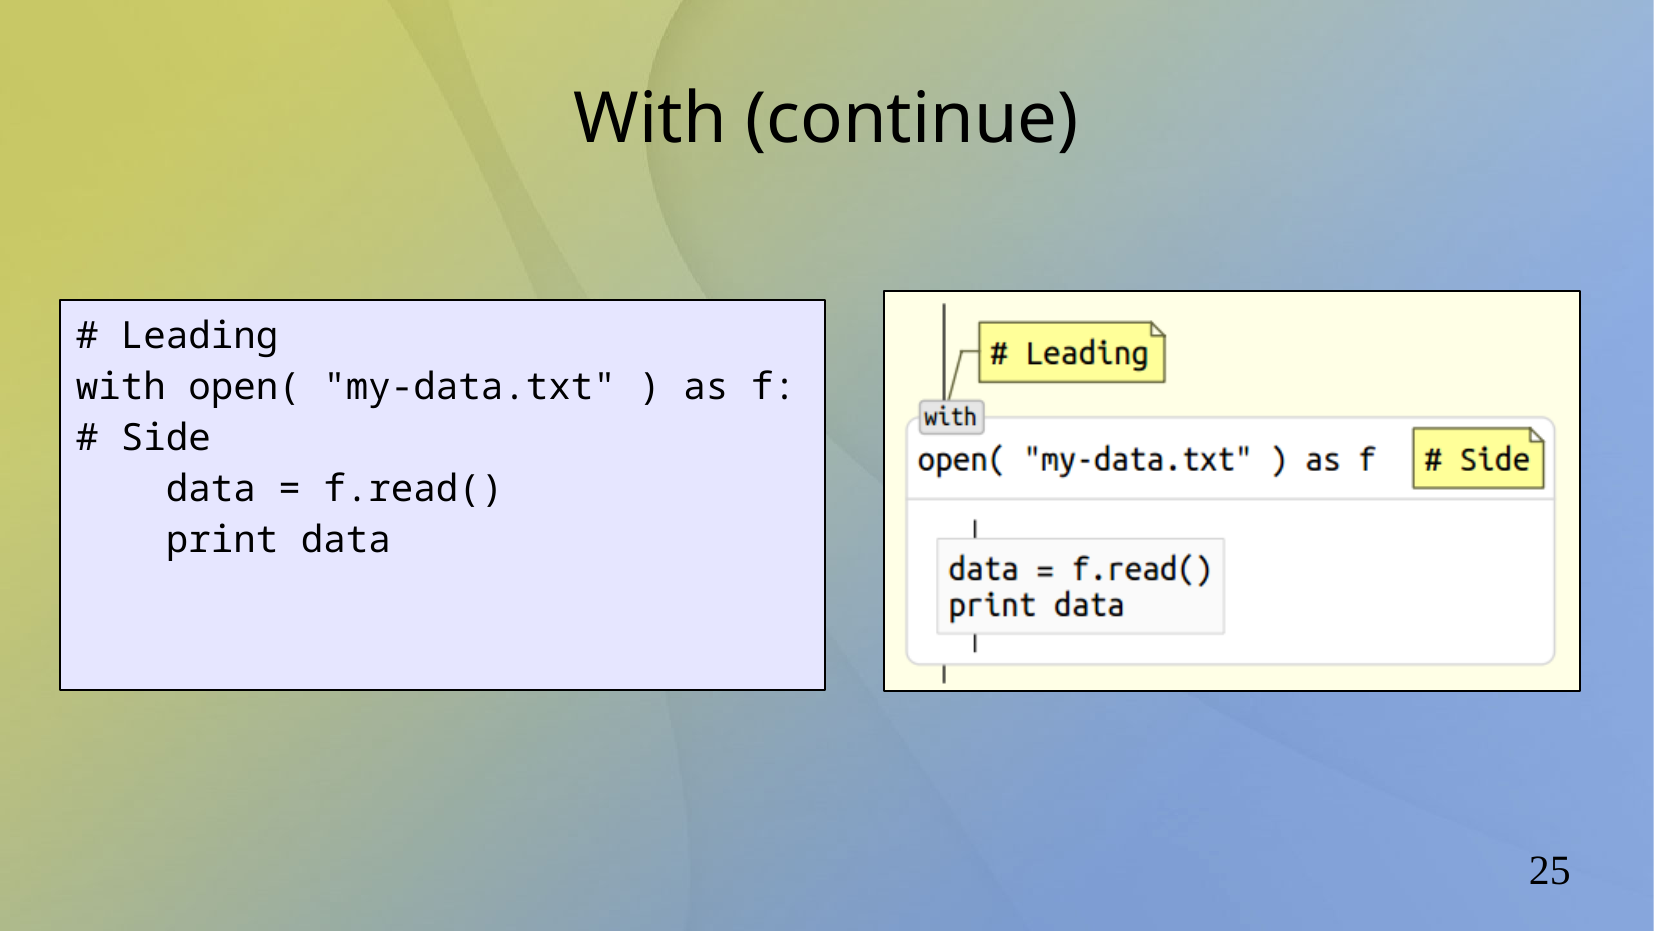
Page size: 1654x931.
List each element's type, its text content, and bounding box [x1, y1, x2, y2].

title With (continue) [82, 37, 1571, 193]
picture [0, 0, 1654, 931]
text_box # Leading with open( "my-data.txt" ) as f: # Side data = f.read() print data [60, 300, 826, 691]
